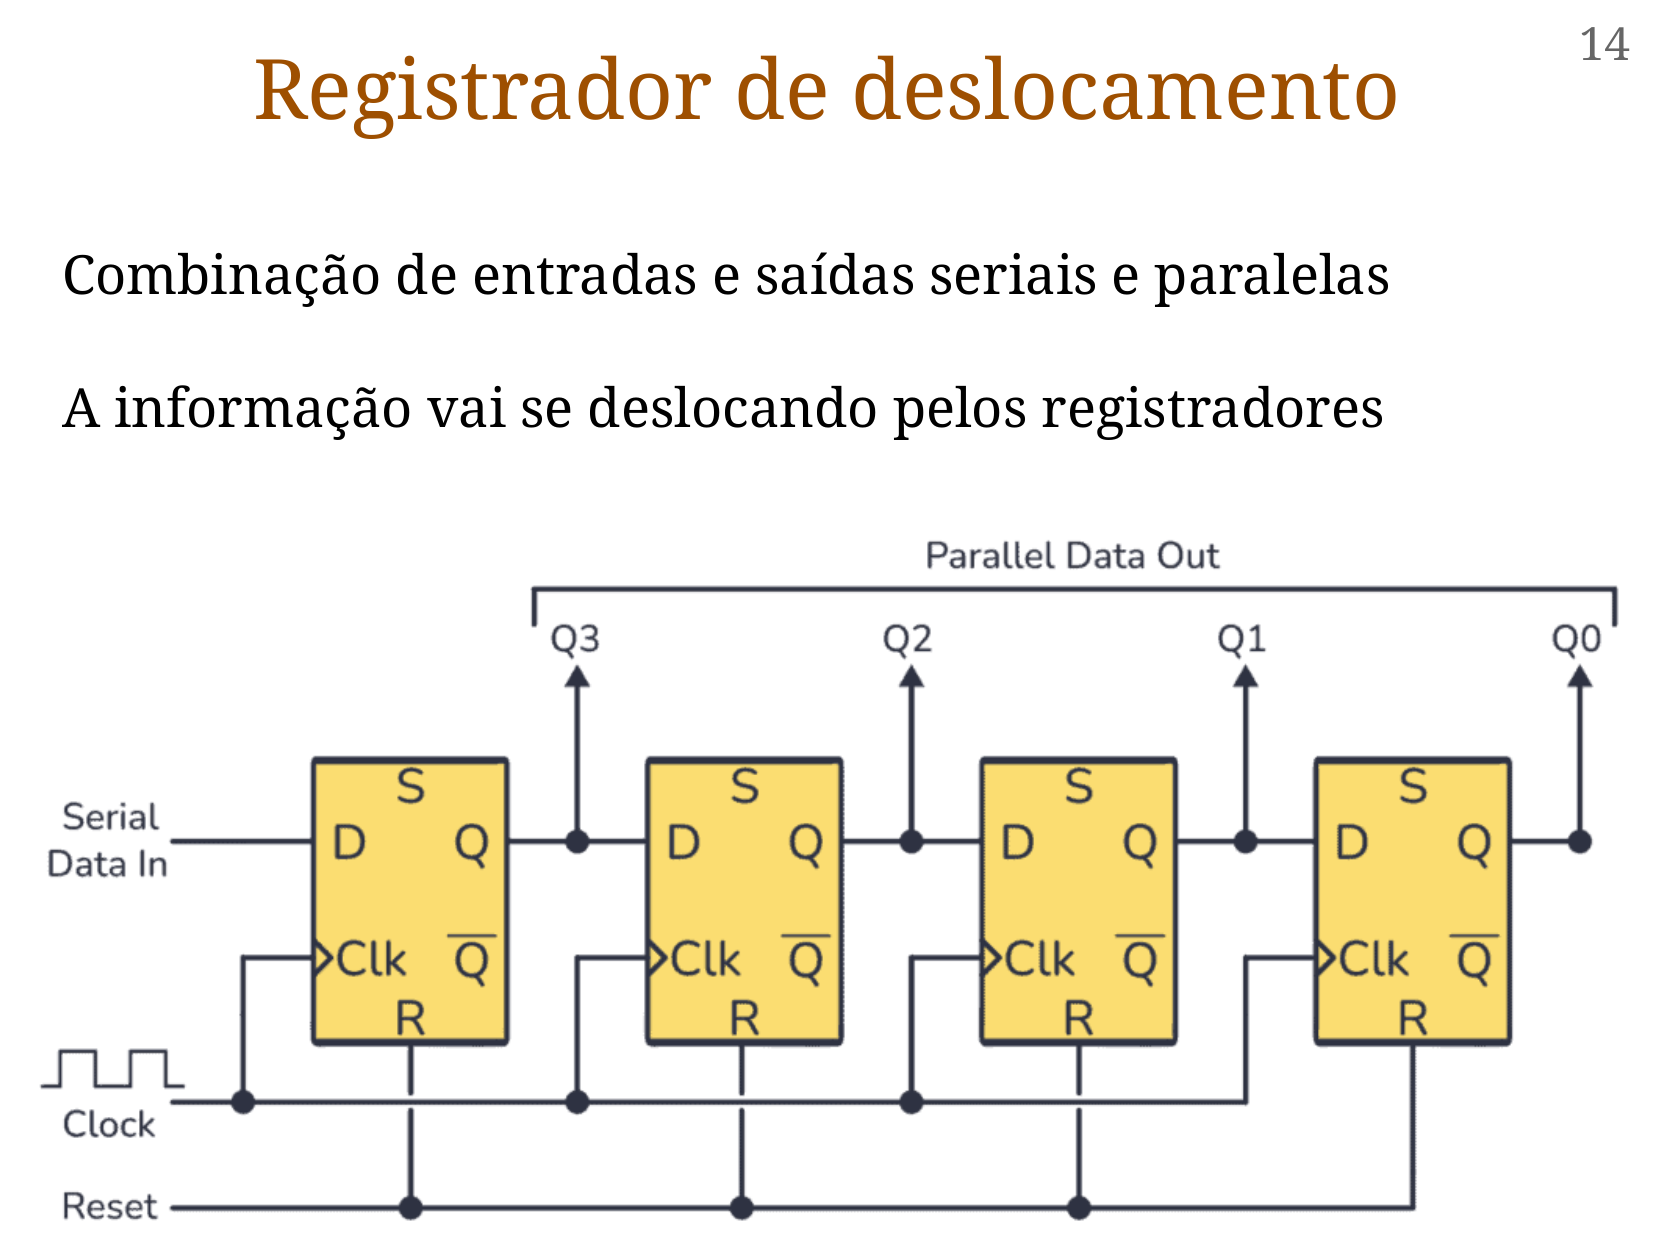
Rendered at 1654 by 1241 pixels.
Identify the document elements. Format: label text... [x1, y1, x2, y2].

picture [24, 531, 1625, 1238]
list Combinação de entradas e saídas seriais e paralelas A informação vai se deslocando pelos registradores [59, 236, 1595, 531]
title Registrador de deslocamento [59, 29, 1595, 148]
